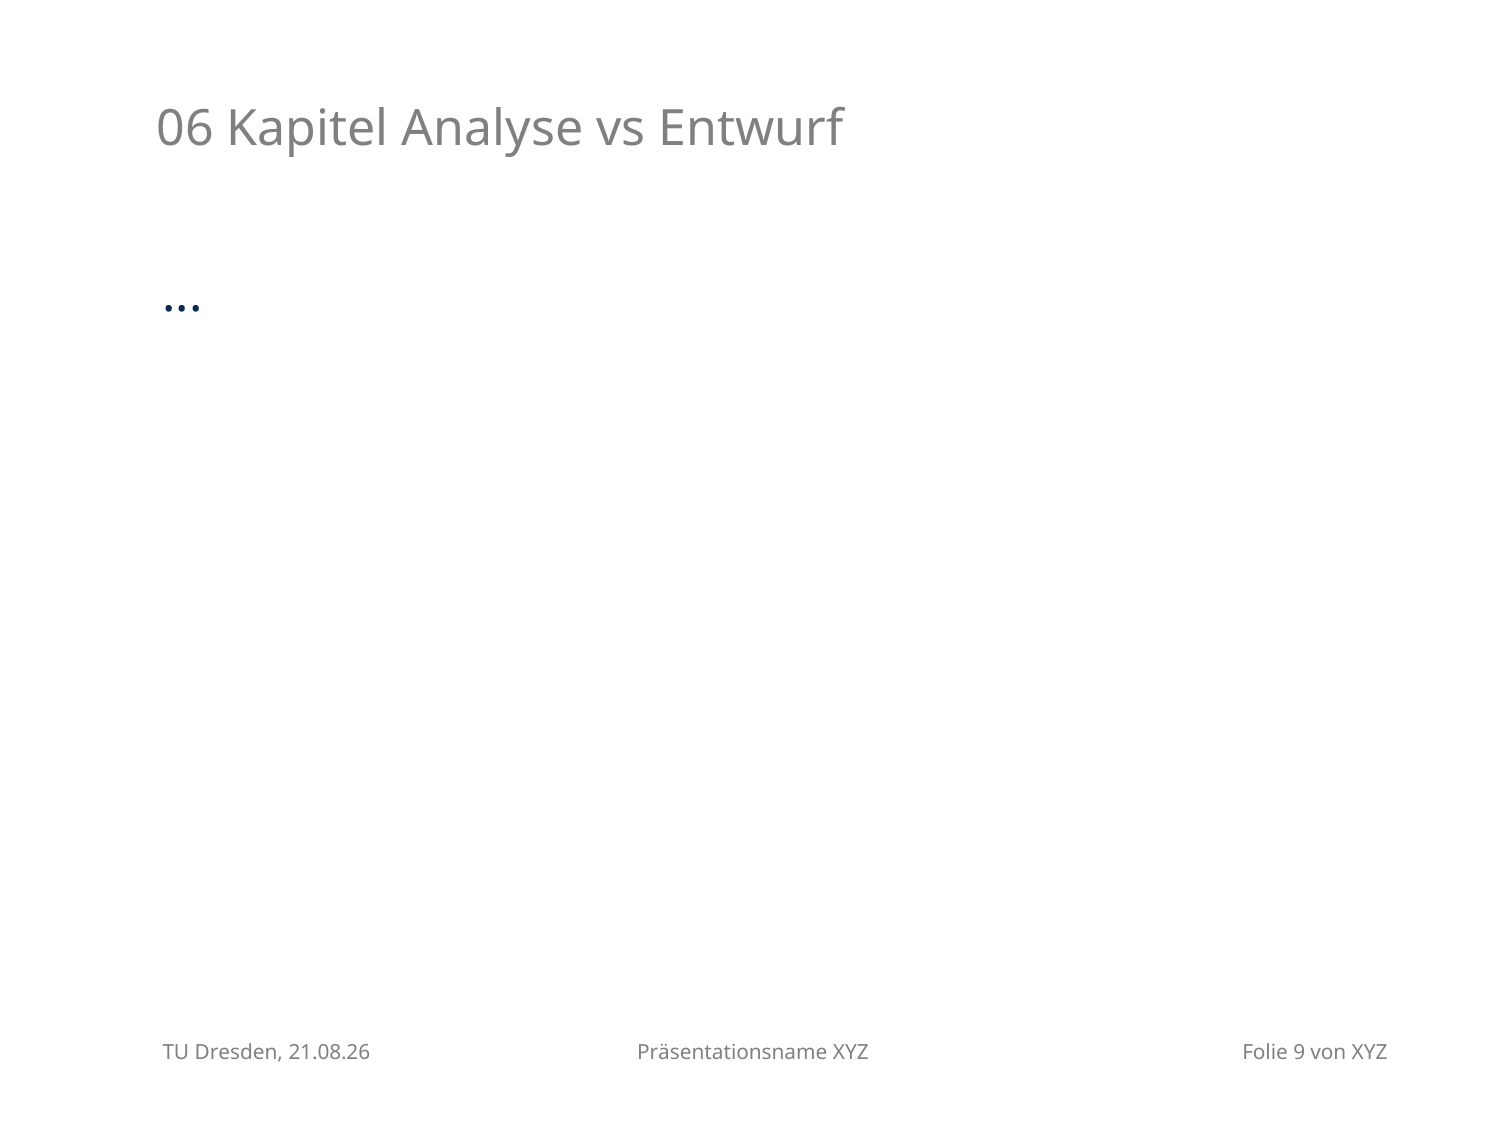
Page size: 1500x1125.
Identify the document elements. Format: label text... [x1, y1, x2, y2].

title 06 Kapitel Analyse vs Entwurf [156, 88, 1388, 165]
list ... [162, 249, 1388, 826]
